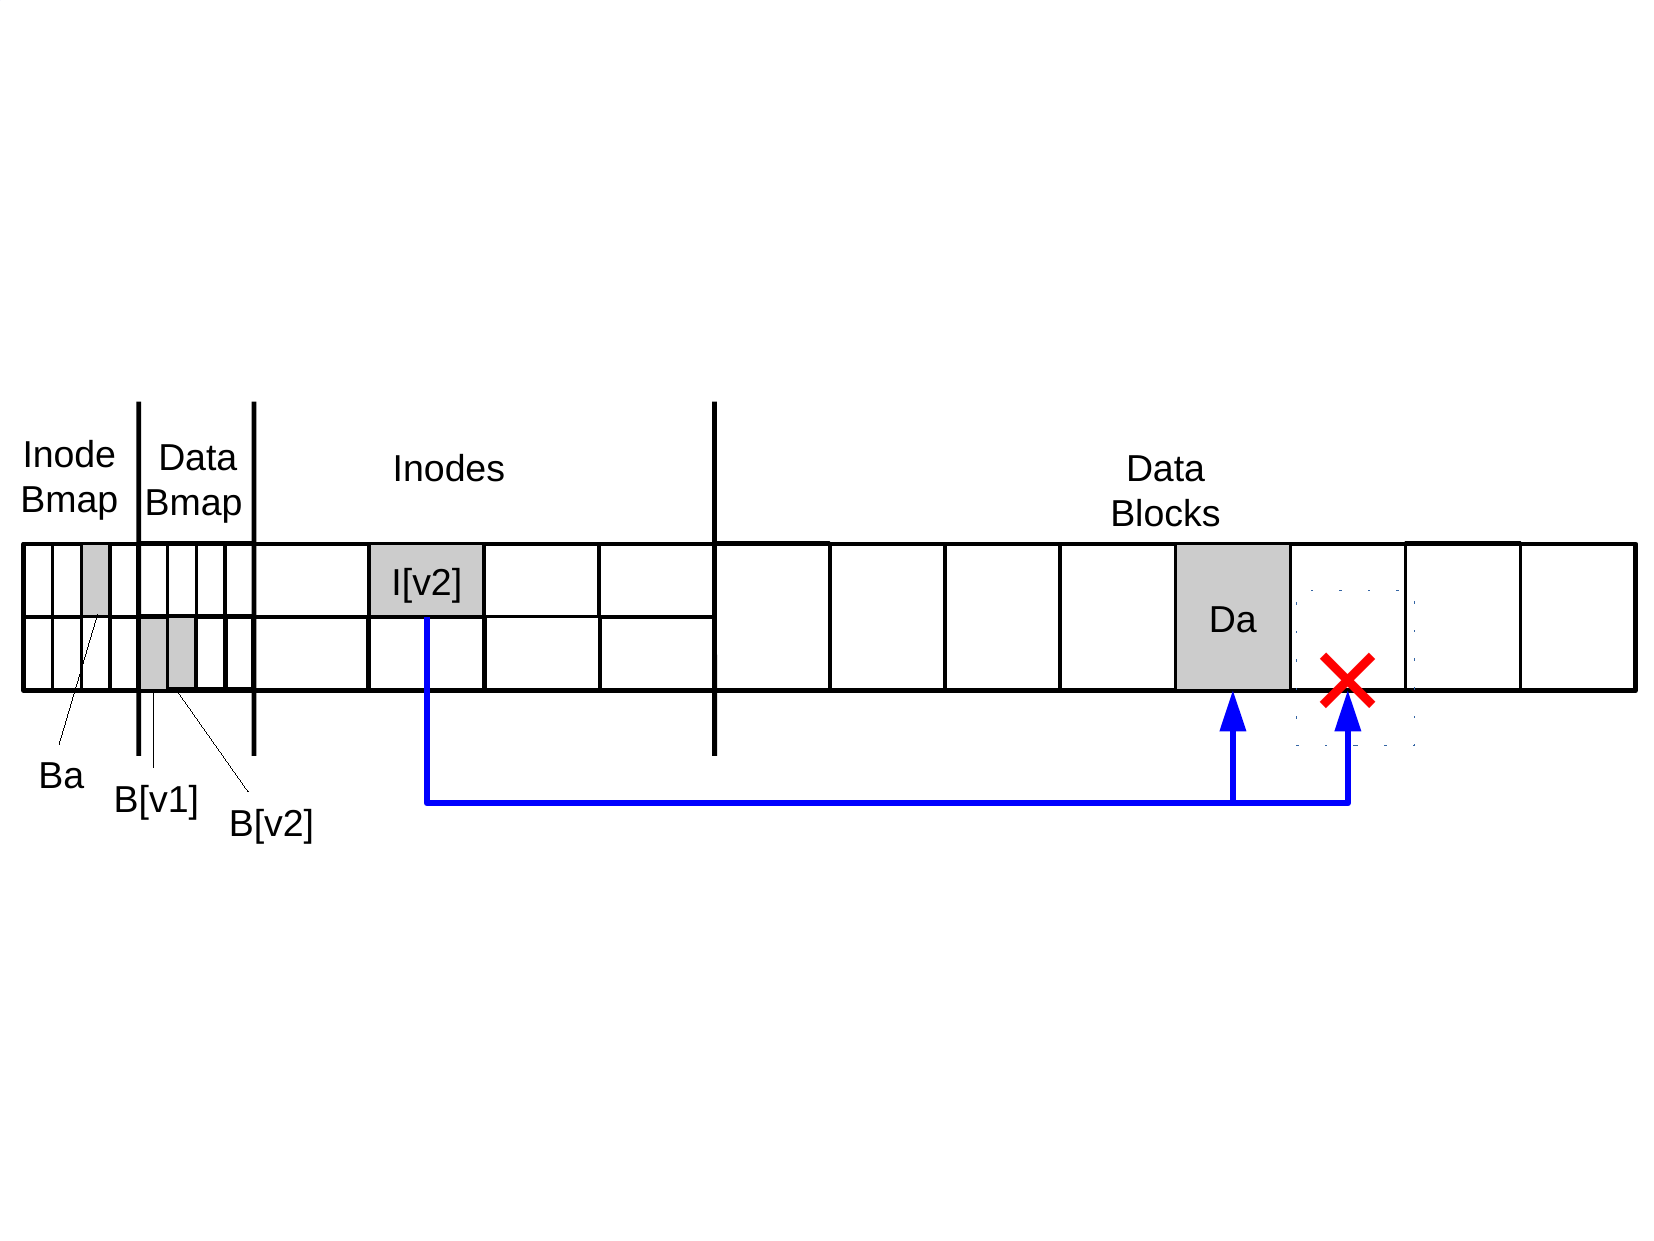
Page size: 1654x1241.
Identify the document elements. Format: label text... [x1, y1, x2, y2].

text_box Ba [23, 744, 99, 801]
text_box Data Blocks [1051, 437, 1281, 494]
text_box Inodes [377, 437, 544, 494]
text_box B[v1] [98, 767, 215, 825]
text_box [81, 543, 108, 615]
text_box I[v2] [369, 543, 482, 616]
text_box Inode Bmap [0, 422, 139, 522]
text_box × [1296, 590, 1415, 746]
text_box B[v2] [214, 791, 330, 849]
text_box Da [1175, 543, 1289, 691]
text_box [139, 615, 194, 691]
text_box Data Bmap [129, 425, 266, 524]
